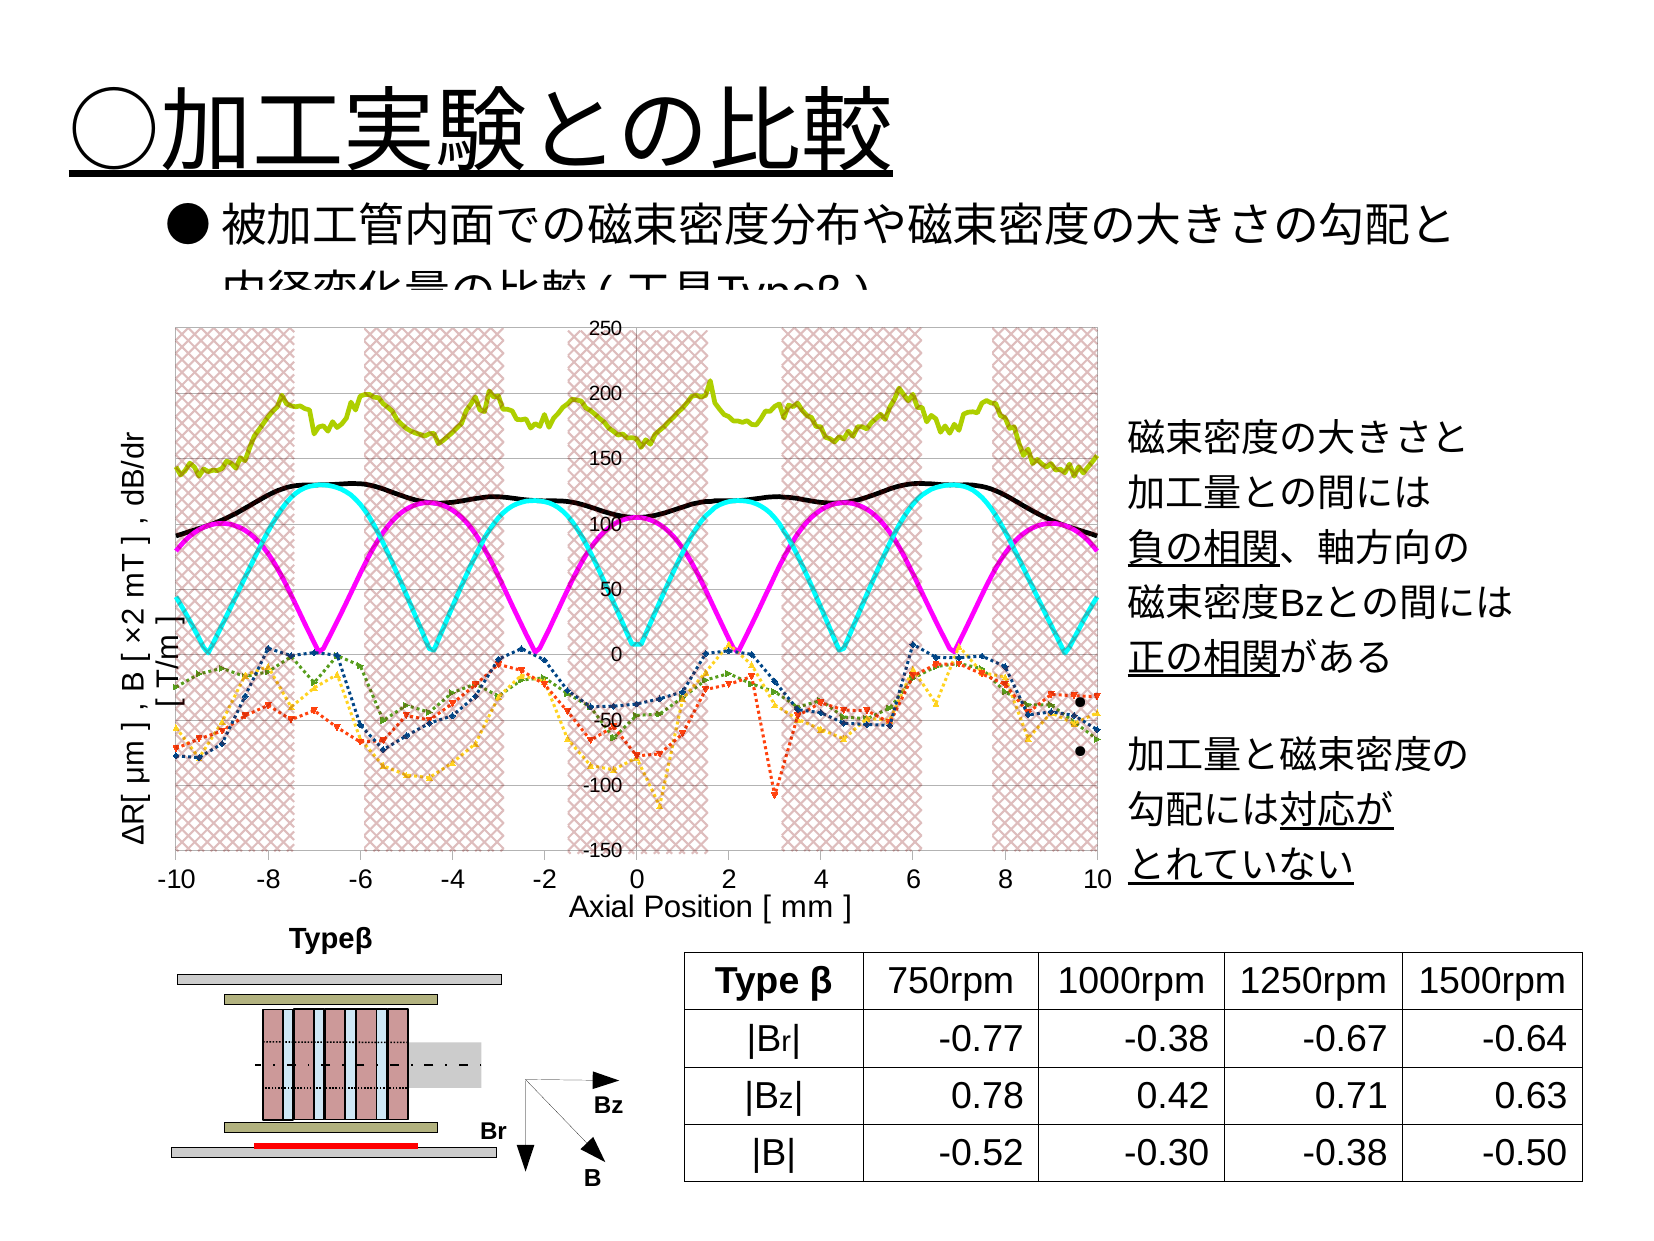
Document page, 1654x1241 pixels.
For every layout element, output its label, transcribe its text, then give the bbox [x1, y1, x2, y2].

table_cell 0.71 [1225, 1068, 1402, 1124]
table_cell 0.42 [1039, 1068, 1224, 1124]
table_cell -0.38 [1225, 1125, 1402, 1181]
text_box [384, 974, 502, 985]
list 磁束密度の大きさと 加工量との間には 負の相関、軸方向の 磁束密度Bzとの間には 正の相関がある 加工量と磁束密度の 勾配には対応が とれていない [1068, 407, 1648, 892]
chart [106, 289, 1398, 934]
table_cell 0.78 [864, 1068, 1038, 1124]
list Br [431, 1117, 515, 1146]
text_box [224, 994, 438, 1005]
table_header 750rpm [864, 953, 1038, 1009]
table_cell -0.67 [1225, 1010, 1402, 1067]
table_cell |Br| [685, 1010, 863, 1067]
list B [529, 1164, 614, 1193]
list Typeβ [206, 922, 384, 989]
table_header Type β [685, 953, 863, 1009]
table_cell -0.77 [864, 1010, 1038, 1067]
list ● 被加工管内面での磁束密度分布や磁束密度の大きさの勾配と 内径変化量の比較 ( 工具Typeβ ) [94, 227, 1489, 343]
text_box [171, 1147, 497, 1158]
title ○加工実験との比較 [68, 19, 1557, 227]
table_cell -0.30 [1039, 1125, 1224, 1181]
table_header 1500rpm [1403, 953, 1582, 1009]
table_cell |Bz| [685, 1068, 863, 1124]
table_cell -0.52 [864, 1125, 1038, 1181]
list Bz [546, 1091, 631, 1120]
text_box [177, 974, 206, 985]
table_header 1250rpm [1225, 953, 1402, 1009]
table_cell |B| [685, 1125, 863, 1181]
text_box [224, 1122, 431, 1133]
table_cell -0.50 [1403, 1125, 1582, 1181]
text_box [262, 1009, 482, 1120]
table_header 1000rpm [1039, 953, 1224, 1009]
table_cell -0.38 [1039, 1010, 1224, 1067]
table_cell -0.64 [1403, 1010, 1582, 1067]
table_cell 0.63 [1403, 1068, 1582, 1124]
